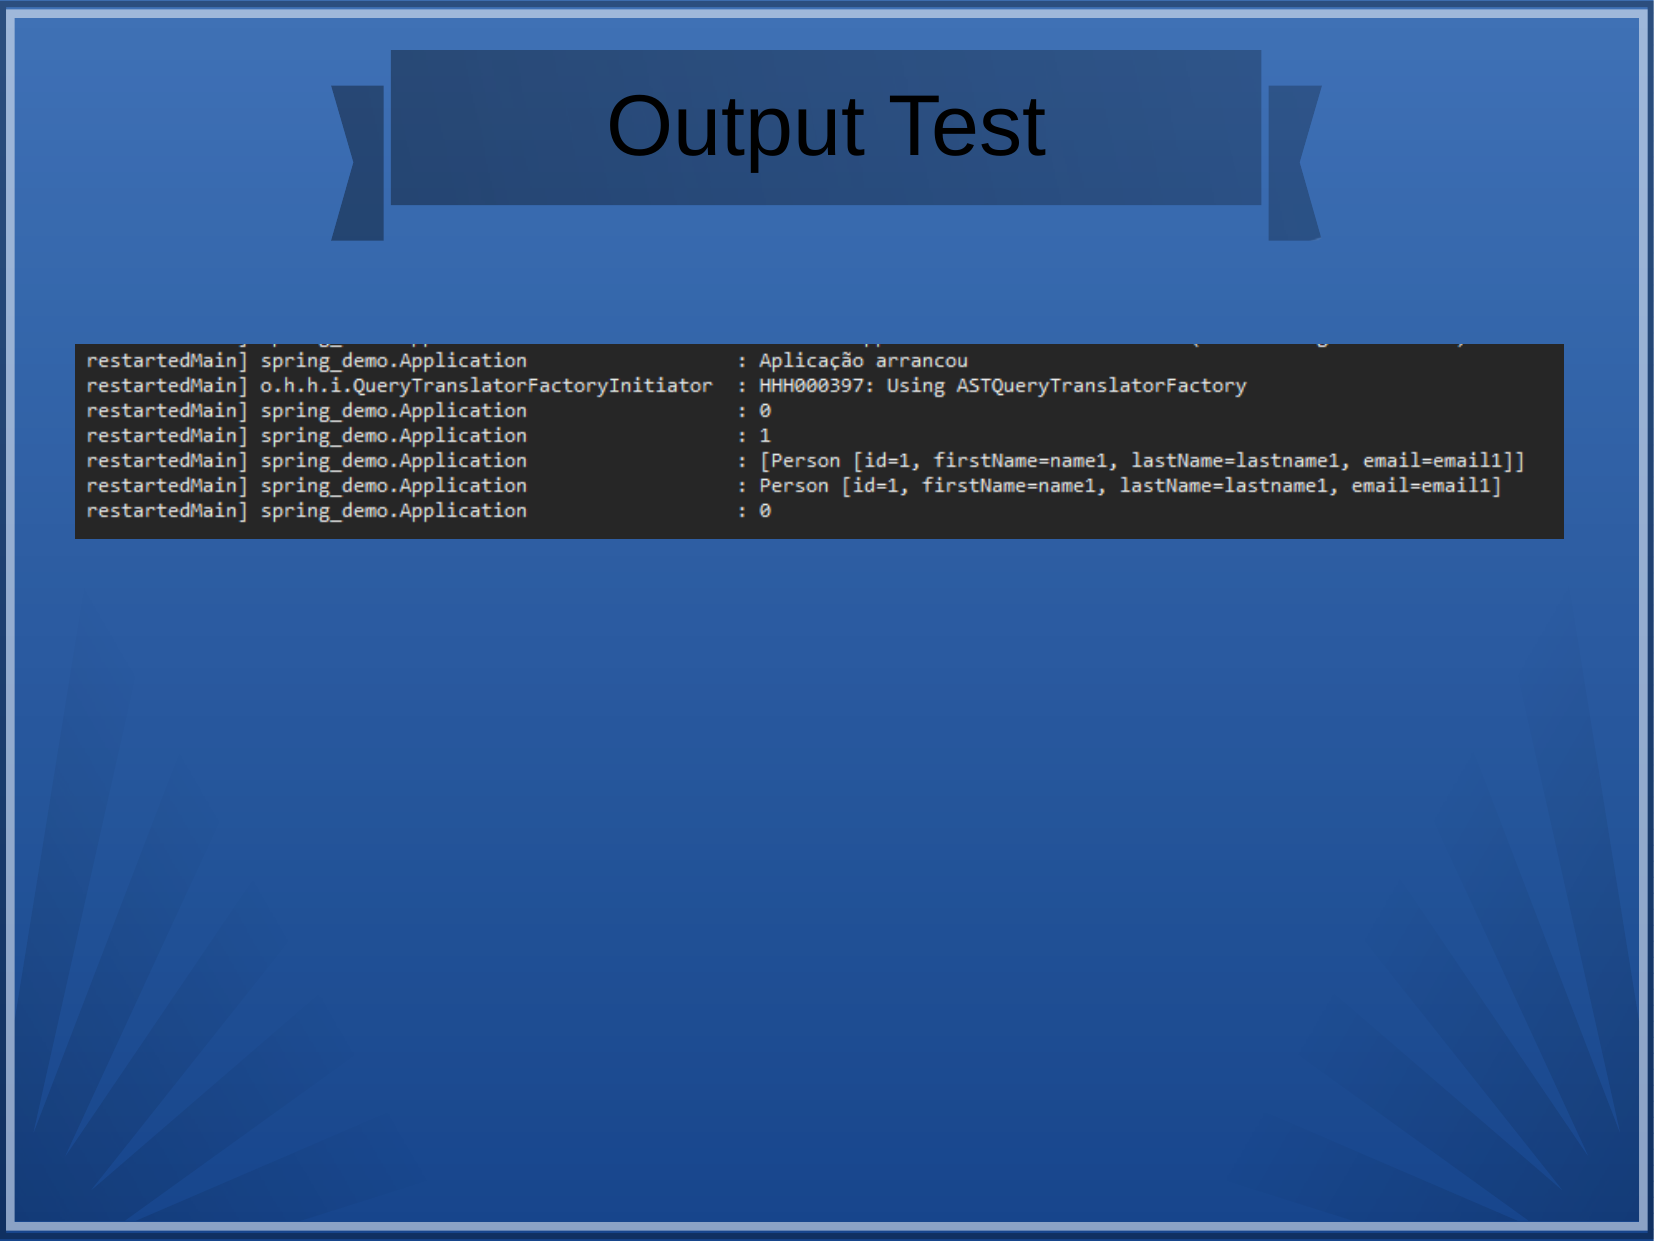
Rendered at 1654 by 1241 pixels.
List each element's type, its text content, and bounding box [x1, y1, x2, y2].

picture [75, 344, 1564, 539]
title Output Test [389, 47, 1264, 205]
